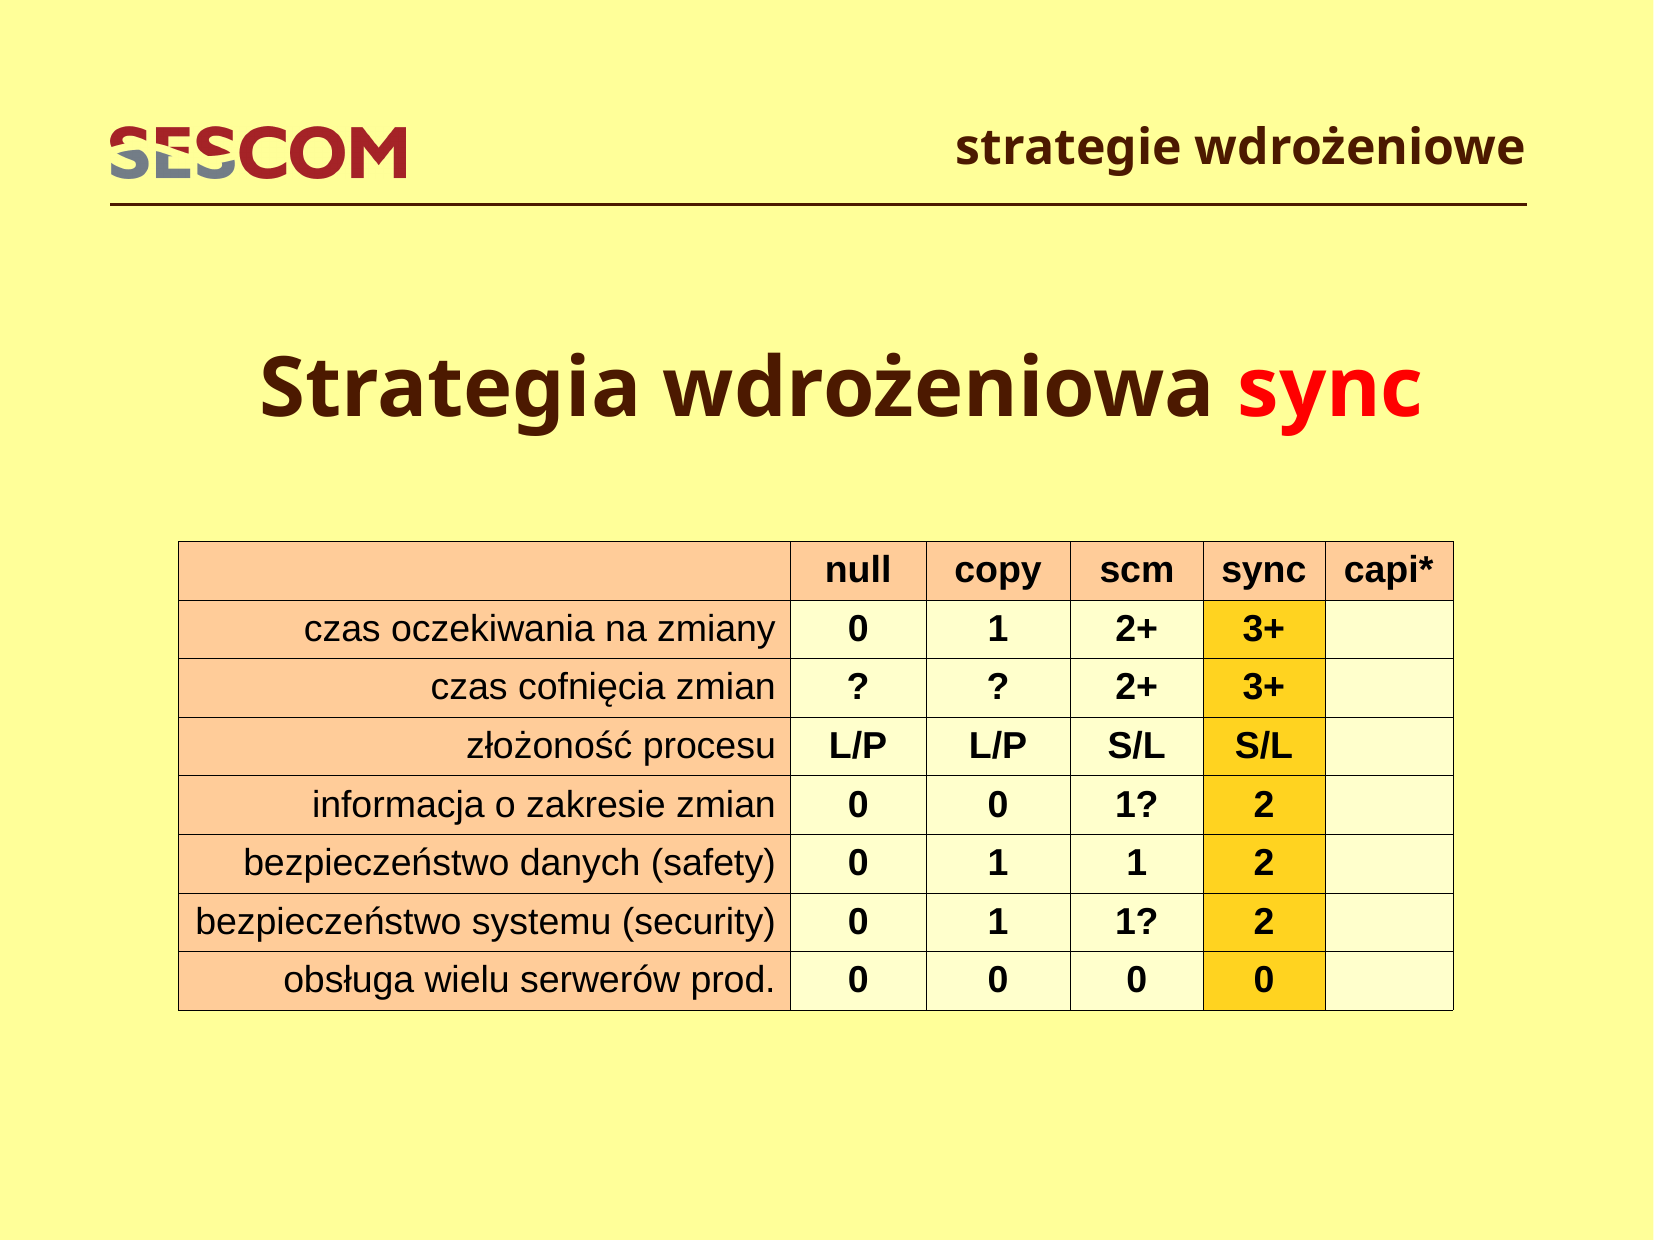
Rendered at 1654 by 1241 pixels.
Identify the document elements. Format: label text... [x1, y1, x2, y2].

table_cell [1326, 659, 1453, 717]
table_cell czas cofnięcia zmian [179, 659, 790, 717]
table_cell 2 [1204, 894, 1325, 951]
table_cell ? [927, 659, 1070, 717]
table_cell bezpieczeństwo danych (safety) [179, 835, 790, 893]
text_box strategie wdrożeniowe [448, 103, 1541, 207]
table_cell 1? [1071, 894, 1203, 951]
table_header scm [1071, 542, 1203, 600]
table_cell informacja o zakresie zmian [179, 776, 790, 834]
table_cell 0 [1204, 952, 1325, 1010]
table_cell L/P [791, 718, 926, 775]
table_cell [1326, 835, 1453, 893]
table_cell 2+ [1071, 601, 1203, 658]
table_cell 1 [927, 835, 1070, 893]
table_cell 1 [1071, 835, 1203, 893]
table_cell złożoność procesu [179, 718, 790, 775]
table_cell 2 [1204, 776, 1325, 834]
table_cell 3+ [1204, 659, 1325, 717]
table_cell czas oczekiwania na zmiany [179, 601, 790, 658]
table_cell 2+ [1071, 659, 1203, 717]
table_cell 0 [791, 776, 926, 834]
table_header null [791, 542, 926, 600]
table_header copy [927, 542, 1070, 600]
table_cell [1326, 718, 1453, 775]
table_cell 1 [927, 601, 1070, 658]
table_cell L/P [927, 718, 1070, 775]
table_cell [1326, 894, 1453, 951]
table_cell 0 [927, 776, 1070, 834]
table_cell S/L [1204, 718, 1325, 775]
table_cell [1326, 601, 1453, 658]
table_cell 1? [1071, 776, 1203, 834]
table_cell 0 [791, 601, 926, 658]
table_cell 0 [927, 952, 1070, 1010]
table_cell bezpieczeństwo systemu (security) [179, 894, 790, 951]
table_cell 1 [927, 894, 1070, 951]
table_cell ? [791, 659, 926, 717]
text_box Strategia wdrożeniowa sync [206, 320, 1477, 481]
picture [110, 126, 406, 179]
table_header capi* [1326, 542, 1453, 600]
table_cell [1326, 776, 1453, 834]
table_header sync [1204, 542, 1325, 600]
table_cell 0 [791, 894, 926, 951]
table_cell S/L [1071, 718, 1203, 775]
table_cell 0 [1071, 952, 1203, 1010]
table_cell 2 [1204, 835, 1325, 893]
table_cell obsługa wielu serwerów prod. [179, 952, 790, 1010]
table_cell 0 [791, 835, 926, 893]
table_cell 3+ [1204, 601, 1325, 658]
table_header [179, 542, 790, 600]
table_cell [1326, 952, 1453, 1010]
table_cell 0 [791, 952, 926, 1010]
